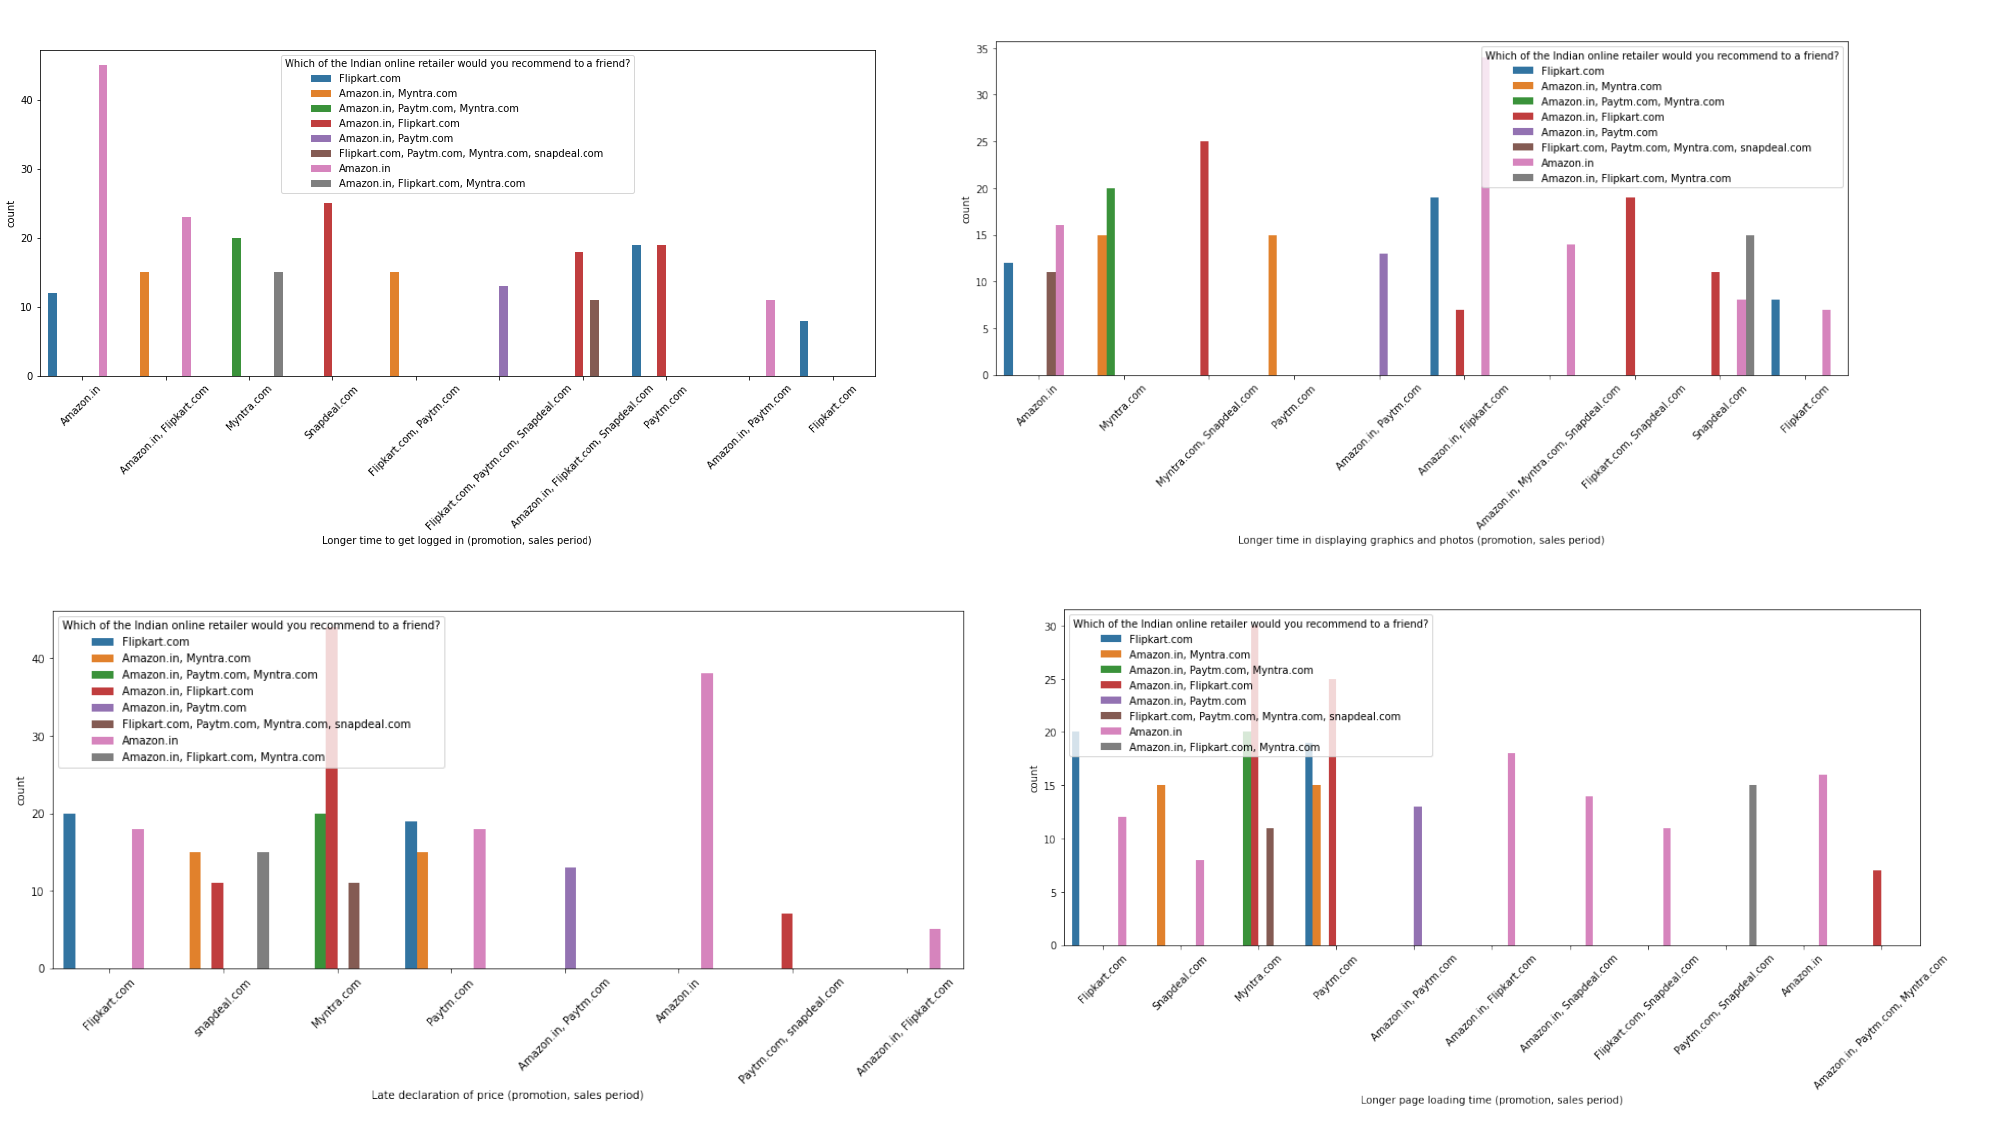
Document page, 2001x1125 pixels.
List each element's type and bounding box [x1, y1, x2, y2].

picture [954, 35, 1855, 552]
picture [0, 43, 881, 554]
picture [1022, 603, 1957, 1112]
picture [8, 603, 971, 1109]
